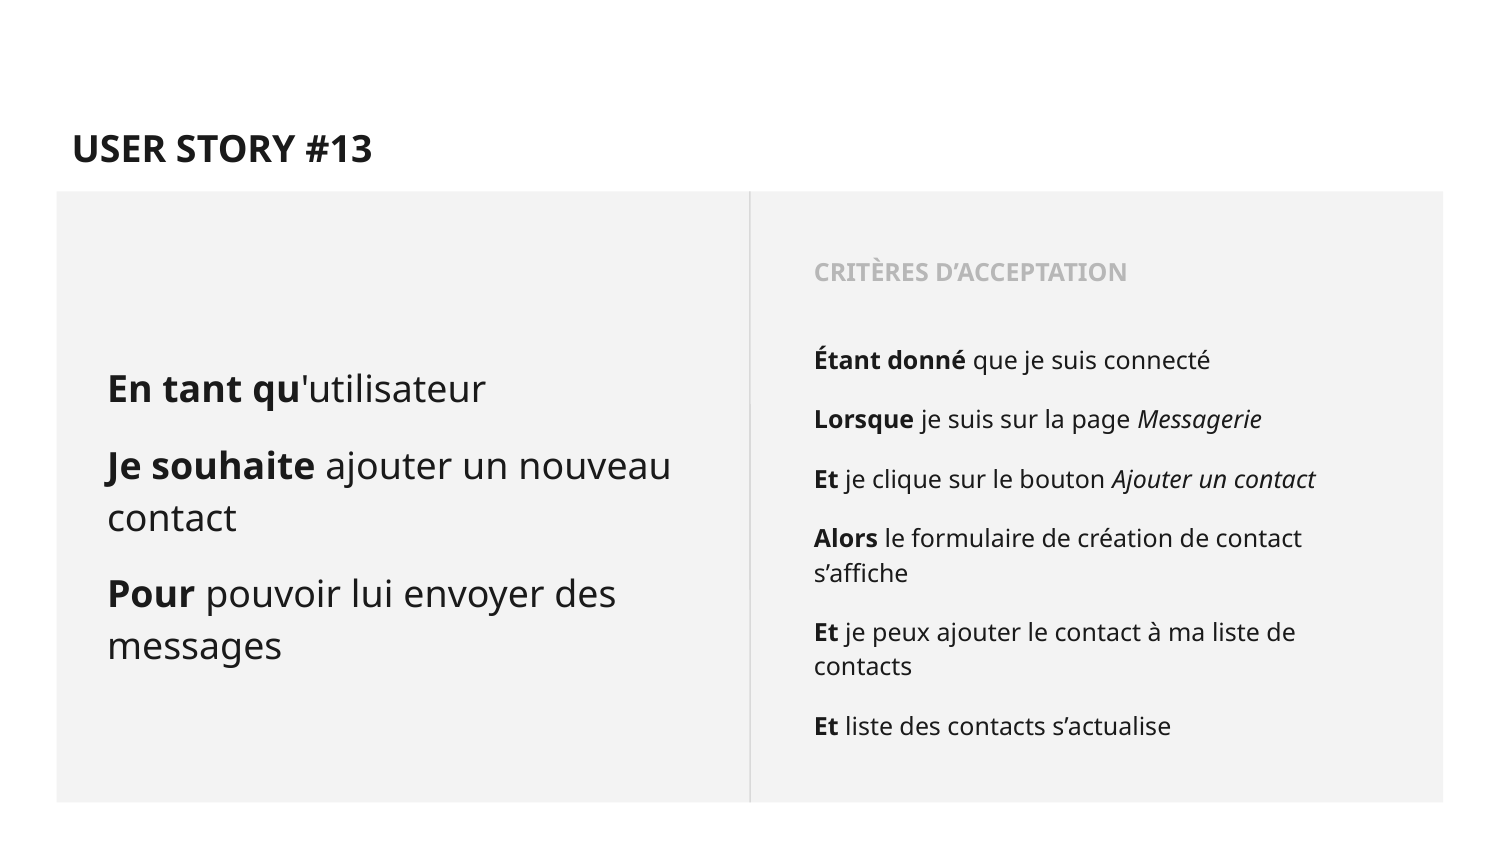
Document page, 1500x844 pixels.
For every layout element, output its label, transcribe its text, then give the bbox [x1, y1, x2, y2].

text_box [56, 191, 749, 803]
text_box CRITÈRES D’ACCEPTATION [798, 241, 1292, 302]
title USER STORY #13 [56, 110, 465, 192]
list Étant donné que je suis connecté Lorsque je suis sur la page Messagerie Et je clique sur le bouton Ajouter un contact Alors le formulaire de création de contact s’affiche Et je peux ajouter le contact à ma liste de contacts Et liste des contacts s’actualise [798, 324, 1397, 756]
subtitle En tant qu'utilisateur Je souhaite ajouter un nouveau contact Pour pouvoir lui envoyer des messages [92, 343, 743, 651]
text_box [751, 191, 1444, 803]
